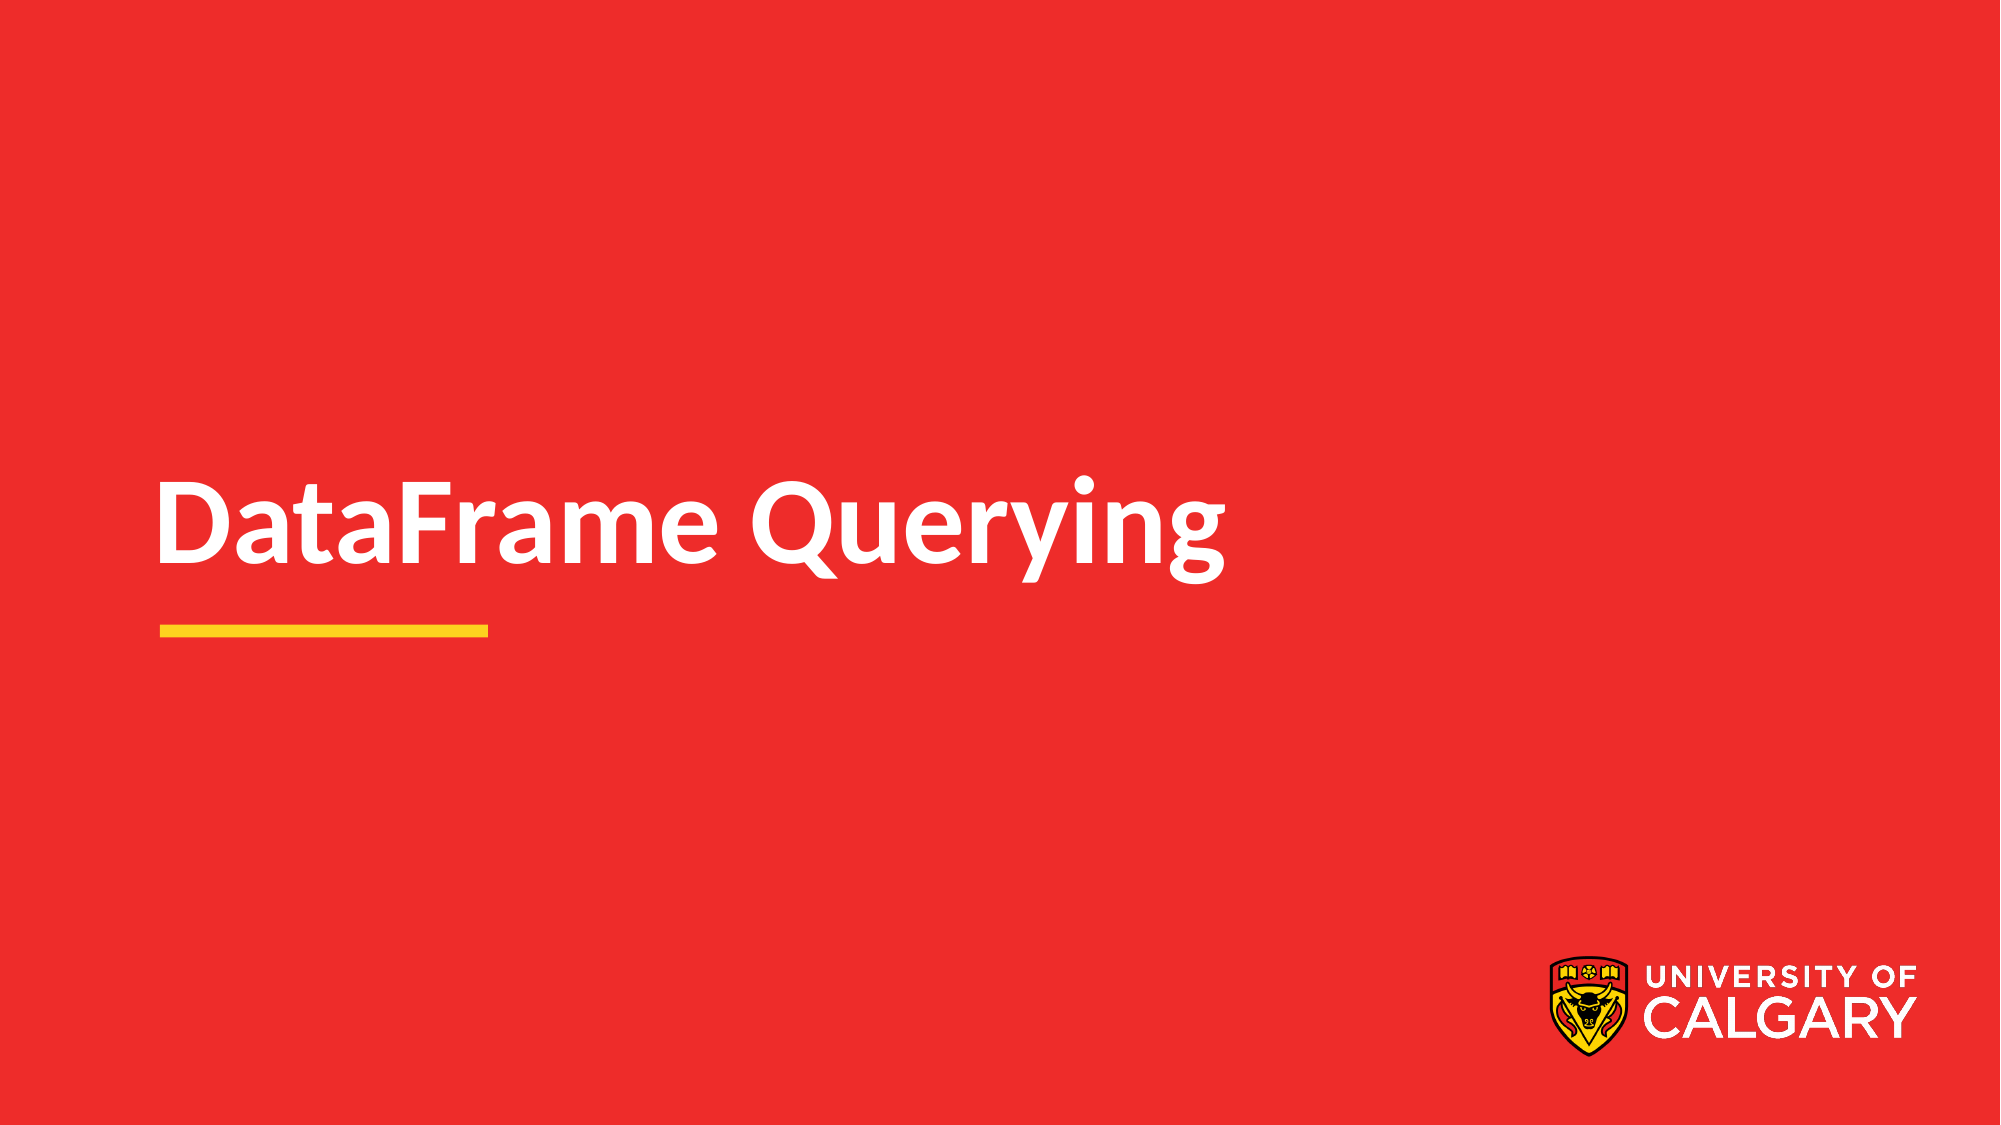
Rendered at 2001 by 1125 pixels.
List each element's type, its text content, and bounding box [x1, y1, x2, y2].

picture [1508, 924, 1958, 1079]
title DataFrame Querying [138, 160, 1639, 598]
